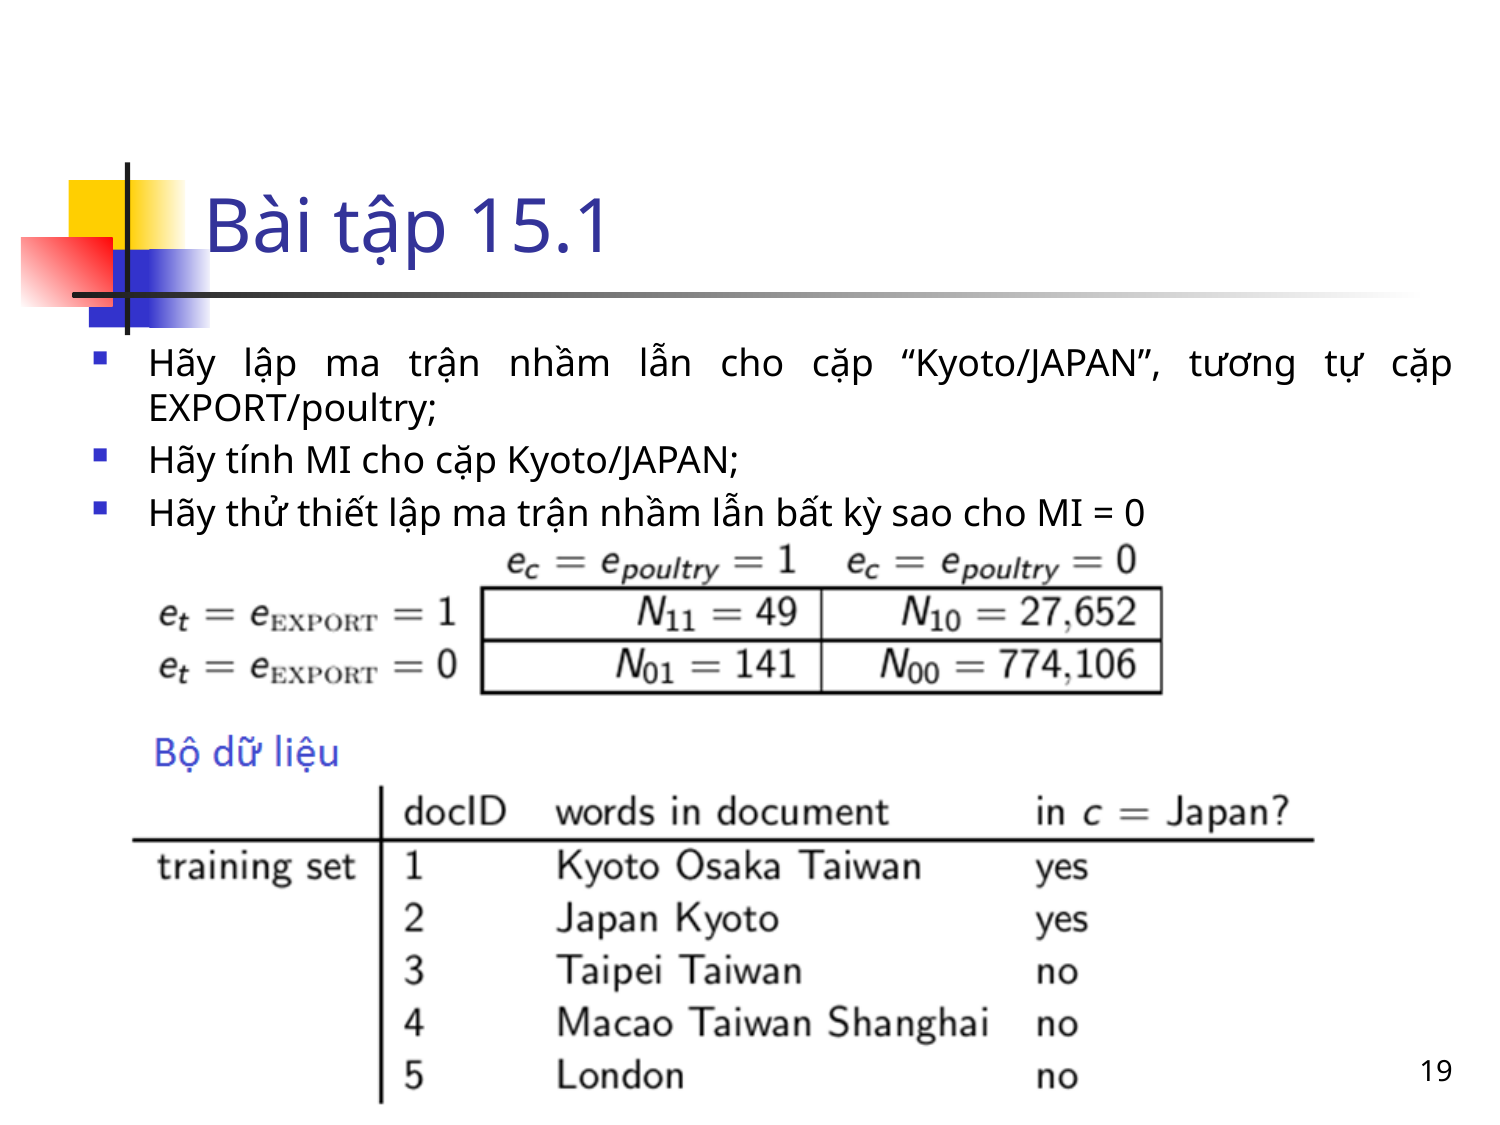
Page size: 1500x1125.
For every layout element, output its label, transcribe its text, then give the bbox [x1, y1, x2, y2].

slide_number <number> [1326, 1024, 1468, 1100]
picture [123, 538, 1326, 1106]
list Hãy lập ma trận nhầm lẫn cho cặp “Kyoto/JAPAN”, tương tự cặp EXPORT/poultry; Hãy tính MI cho cặp Kyoto/JAPAN; Hãy thử thiết lập ma trận nhầm lẫn bất kỳ sao cho MI = 0 [76, 331, 1469, 563]
title Bài tập 15.1 [188, 35, 1468, 275]
